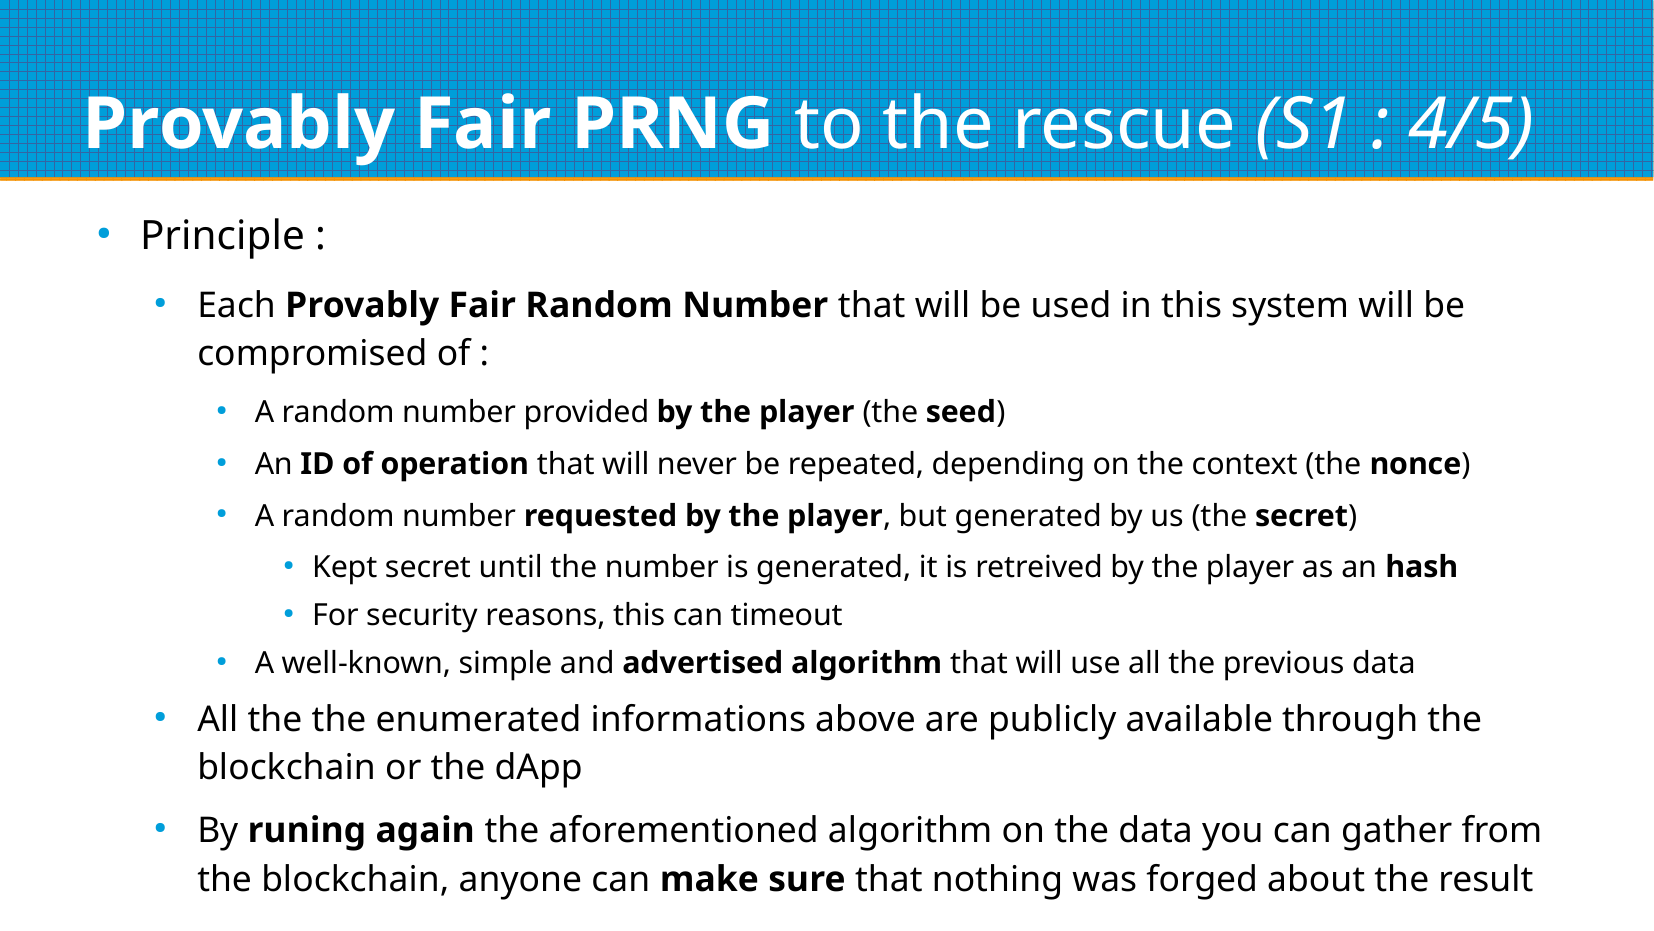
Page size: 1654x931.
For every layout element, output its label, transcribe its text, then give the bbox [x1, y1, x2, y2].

list Principle : Each Provably Fair Random Number that will be used in this system will be compromised of : A random number provided by the player (the seed) An ID of operation that will never be repeated, depending on the context (the nonce) A random number requested by the player, but generated by us (the secret) Kept secret until the number is generated, it is retreived by the player as an hash For security reasons, this can timeout A well-known, simple and advertised algorithm that will use all the previous data All the the enumerated informations above are publicly available through the blockchain or the dApp By runing again the aforementioned algorithm on the data you can gather from the blockchain, anyone can make sure that nothing was forged about the result [82, 206, 1563, 916]
title Provably Fair PRNG to the rescue (S1 : 4/5) [82, 14, 1571, 171]
